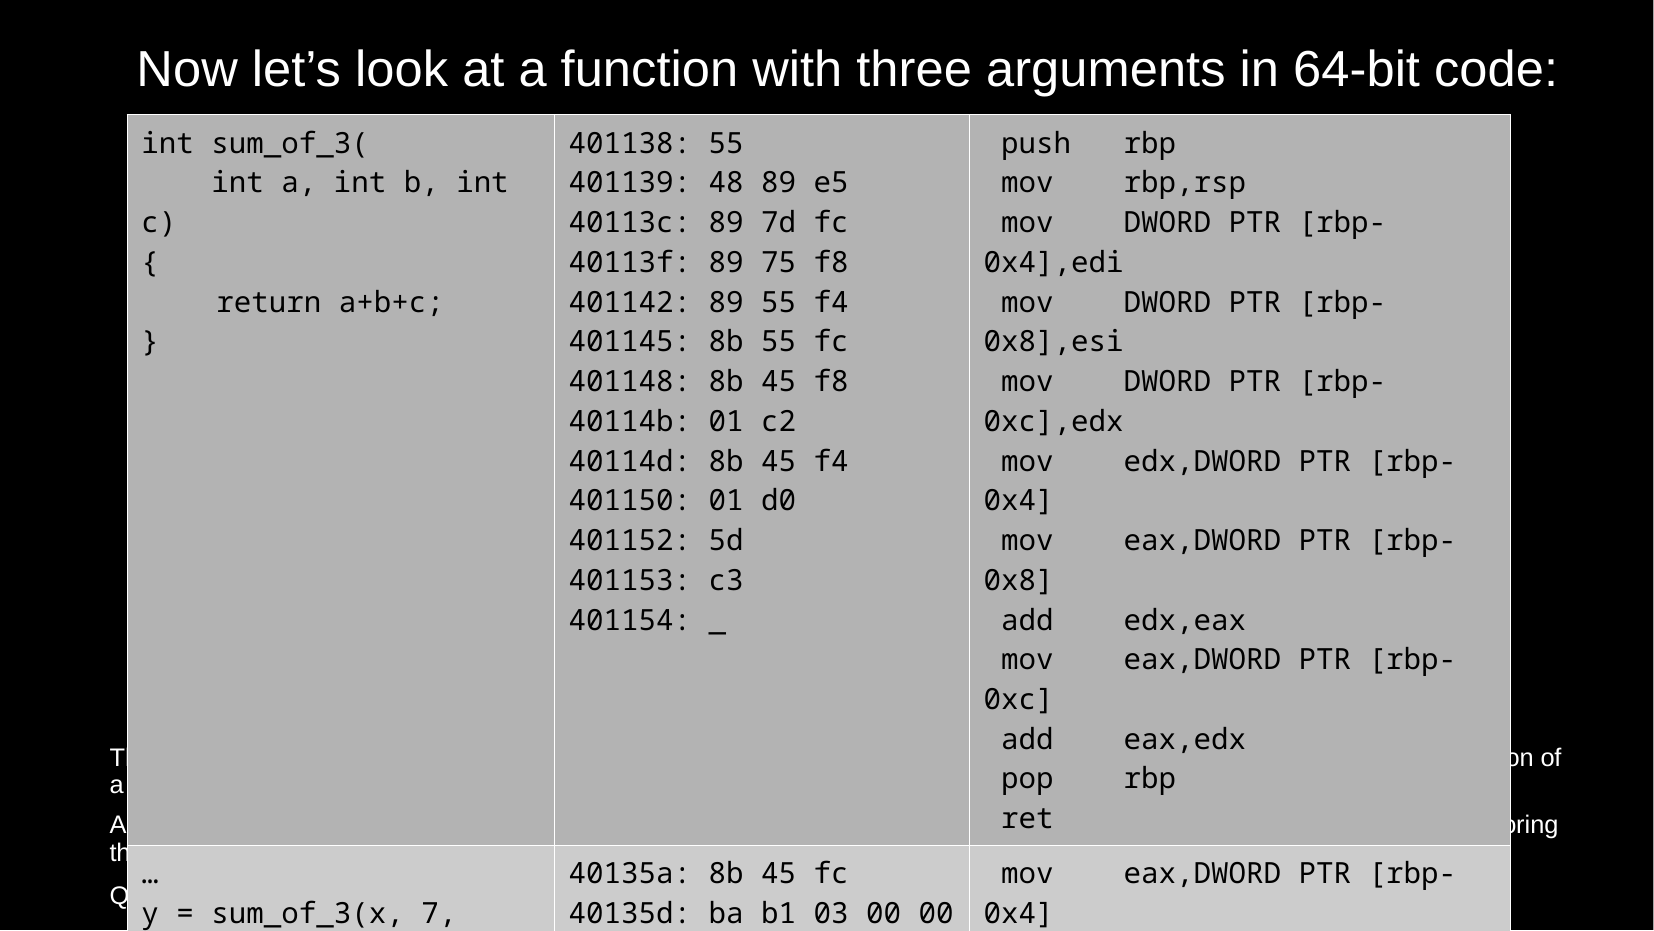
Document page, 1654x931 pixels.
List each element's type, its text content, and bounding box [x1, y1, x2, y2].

table_cell 40135a: 8b 45 fc 40135d: ba b1 03 00 00 401362: be 07 00 00 00 401367: 89 c7 401369: e8 ca fd ff ff 40136e: 89 45 f8 401371: _ [555, 846, 969, 931]
table_header 401138: 55 401139: 48 89 e5 40113c: 89 7d fc 40113f: 89 75 f8 401142: 89 55 f4 401145: 8b 55 fc 401148: 8b 45 f8 40114b: 01 c2 40114d: 8b 45 f4 401150: 01 d0 401152: 5d 401153: c3 401154: _ [555, 115, 969, 845]
table_header int sum_of_3( int a, int b, int c) { return a+b+c; } [128, 115, 554, 845]
table_cell mov eax,DWORD PTR [rbp-0x4] mov edx,0x3b1 mov esi,0x7 mov edi,eax call 401138 <sum_of_3> mov DWORD PTR [rbp-0x8],eax [970, 846, 1510, 931]
table_header push rbp mov rbp,rsp mov DWORD PTR [rbp-0x4],edi mov DWORD PTR [rbp-0x8],esi mov DWORD PTR [rbp-0xc],edx mov edx,DWORD PTR [rbp-0x4] mov eax,DWORD PTR [rbp-0x8] add edx,eax mov eax,DWORD PTR [rbp-0xc] add eax,edx pop rbp ret [970, 115, 1510, 845]
table_cell … y = sum_of_3(x, 7, 945); … [128, 846, 554, 931]
list The parameters are passed using edi, esi, and edx. Note that these are 32-bit registers since int is 32 bits in this implementation of a 64-bit C compiler (and it usually is). Also note that without optimization, the compiler stores the arguments on stack and then immediately retrieves them. While storing them on stack is redundant, it’s useful for more complex functions. Question: Why can we write to addresses less than rbp when rbp=rsp? (that is, we haven’t decremented rsp) [1511, 743, 1571, 916]
list Now let’s look at a function with three arguments in 64-bit code: [82, 40, 1571, 113]
